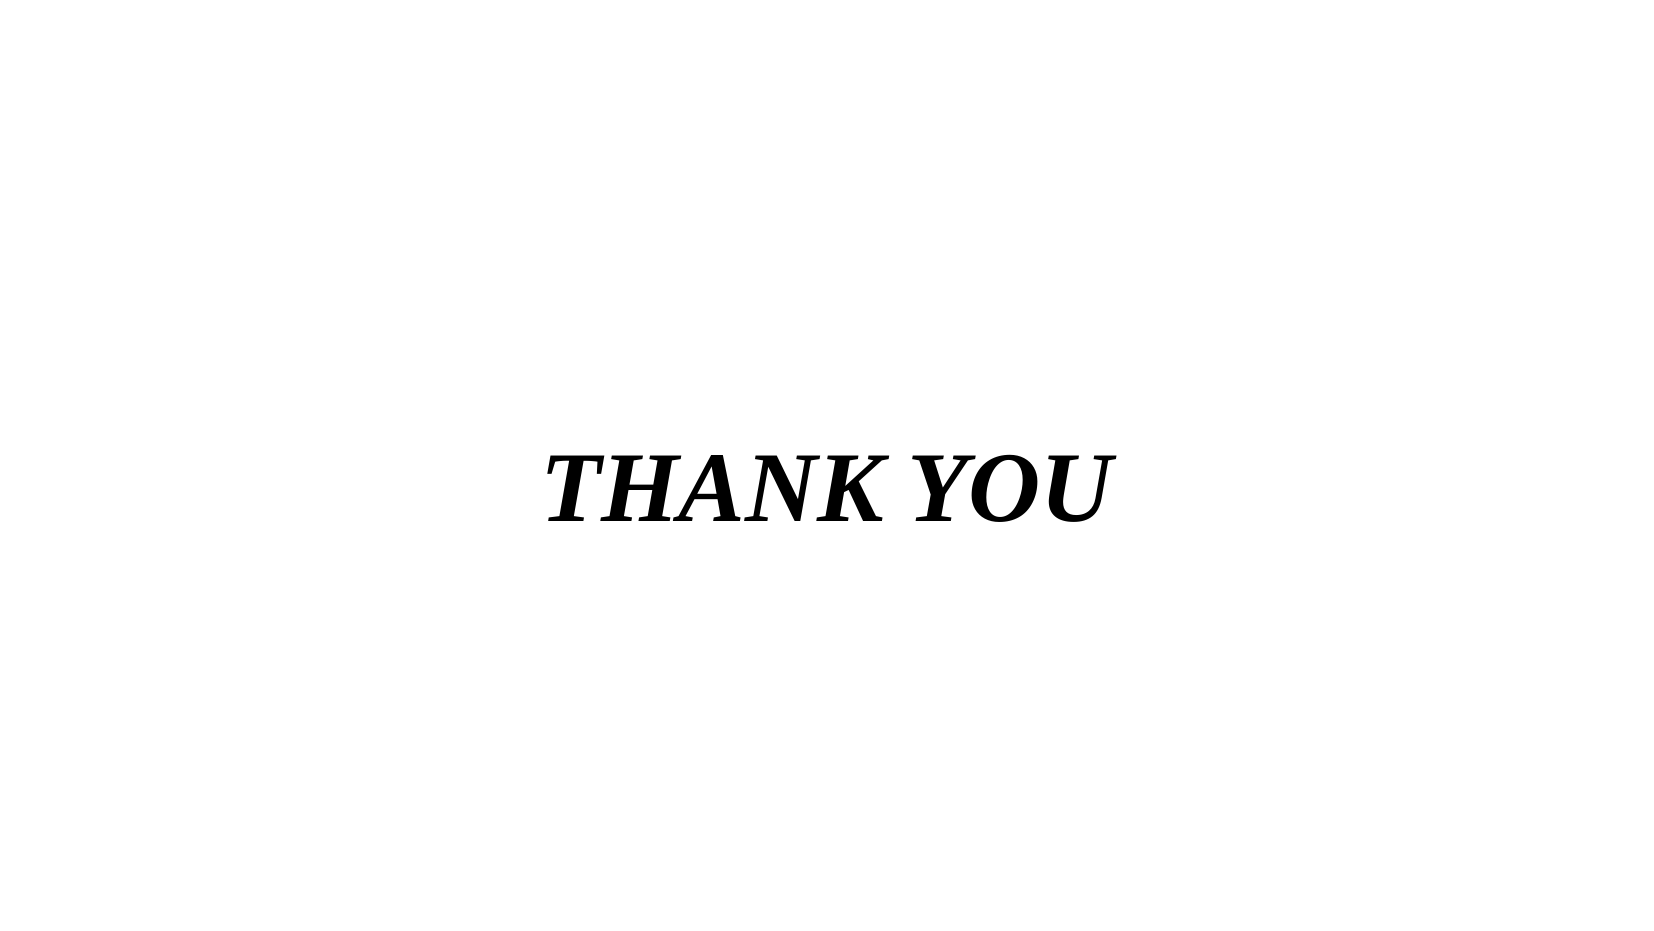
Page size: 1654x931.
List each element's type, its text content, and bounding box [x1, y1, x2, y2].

subtitle THANK YOU [82, 217, 1571, 758]
